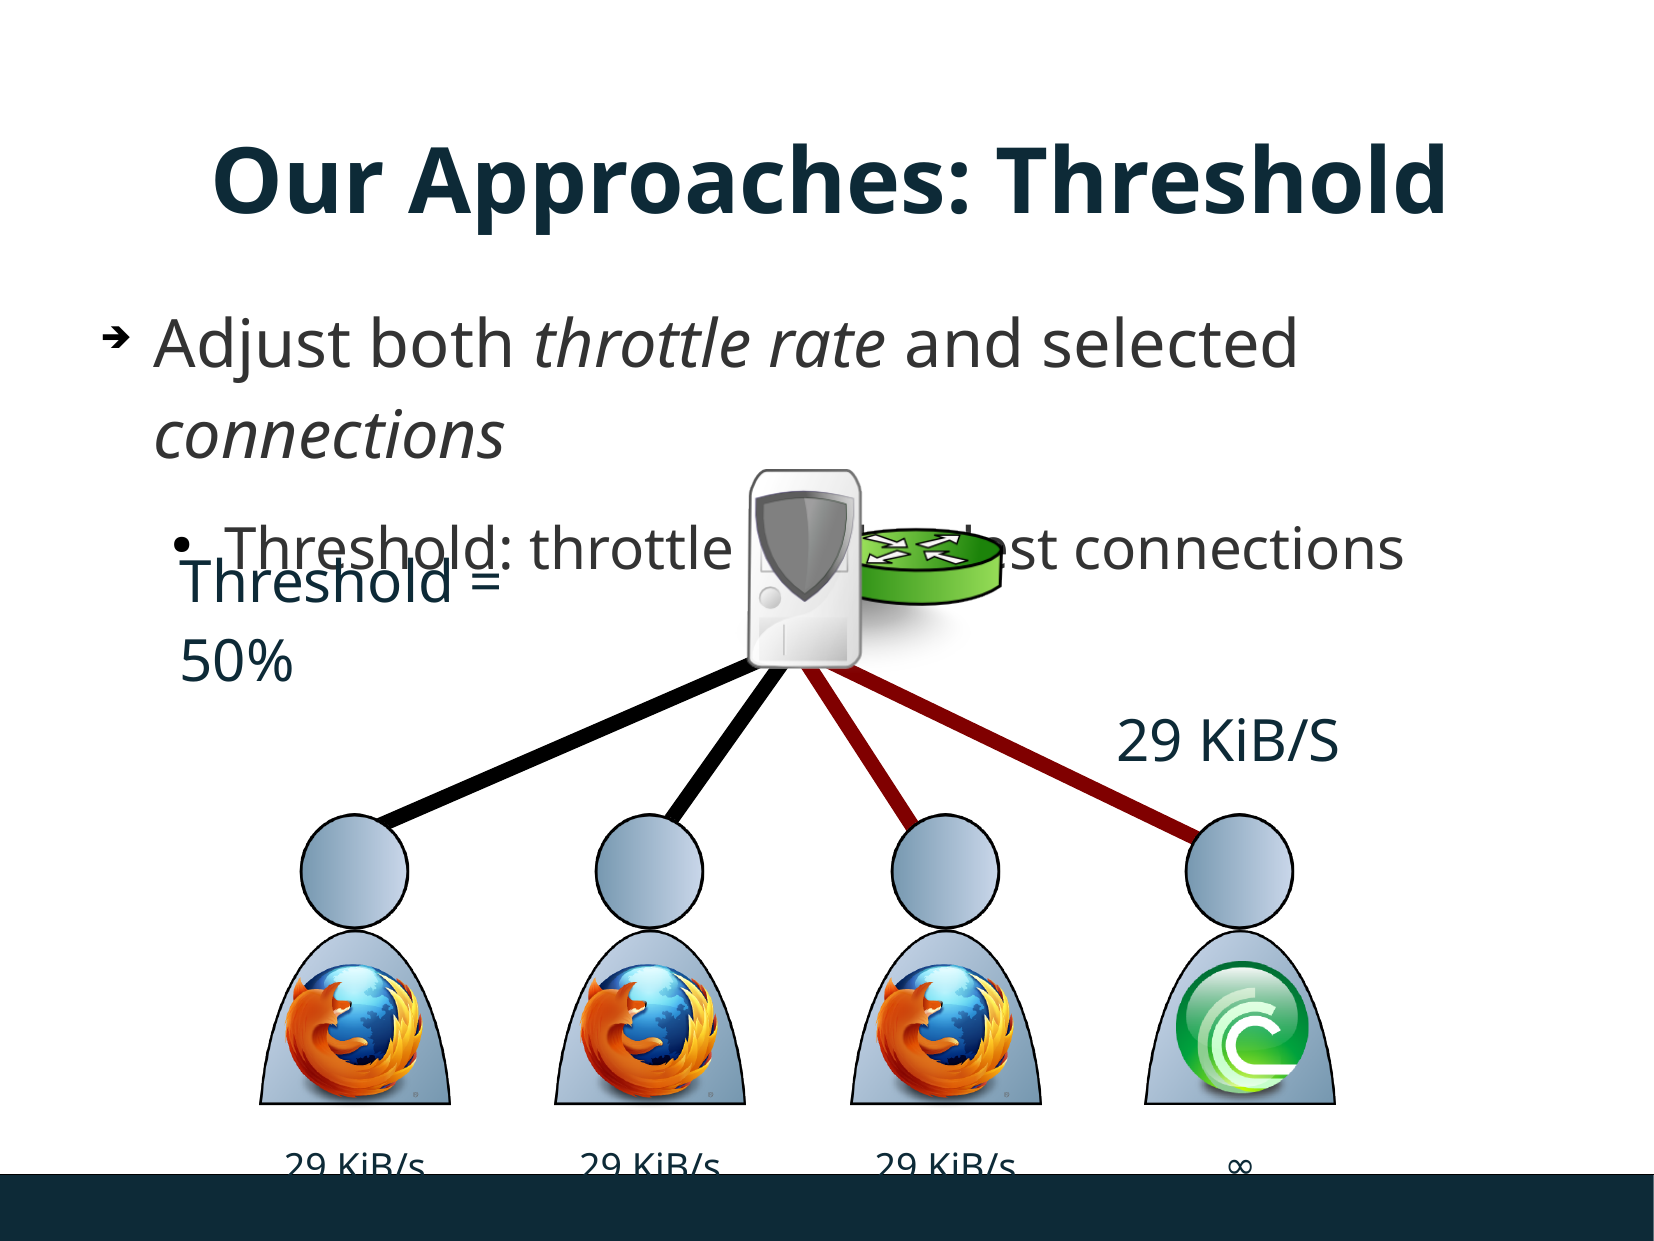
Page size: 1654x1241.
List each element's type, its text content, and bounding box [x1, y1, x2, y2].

picture [1144, 813, 1336, 1106]
title Our Approaches: Threshold [86, 74, 1575, 282]
text_box 29 KiB/S [1101, 692, 1417, 775]
picture [554, 813, 746, 1111]
list Adjust both throttle rate and selected connections Threshold: throttle the loudest connections [82, 296, 1571, 1115]
picture [735, 469, 1003, 676]
text_box Threshold = 50% [165, 532, 646, 615]
picture [259, 813, 451, 1111]
picture [850, 813, 1042, 1111]
